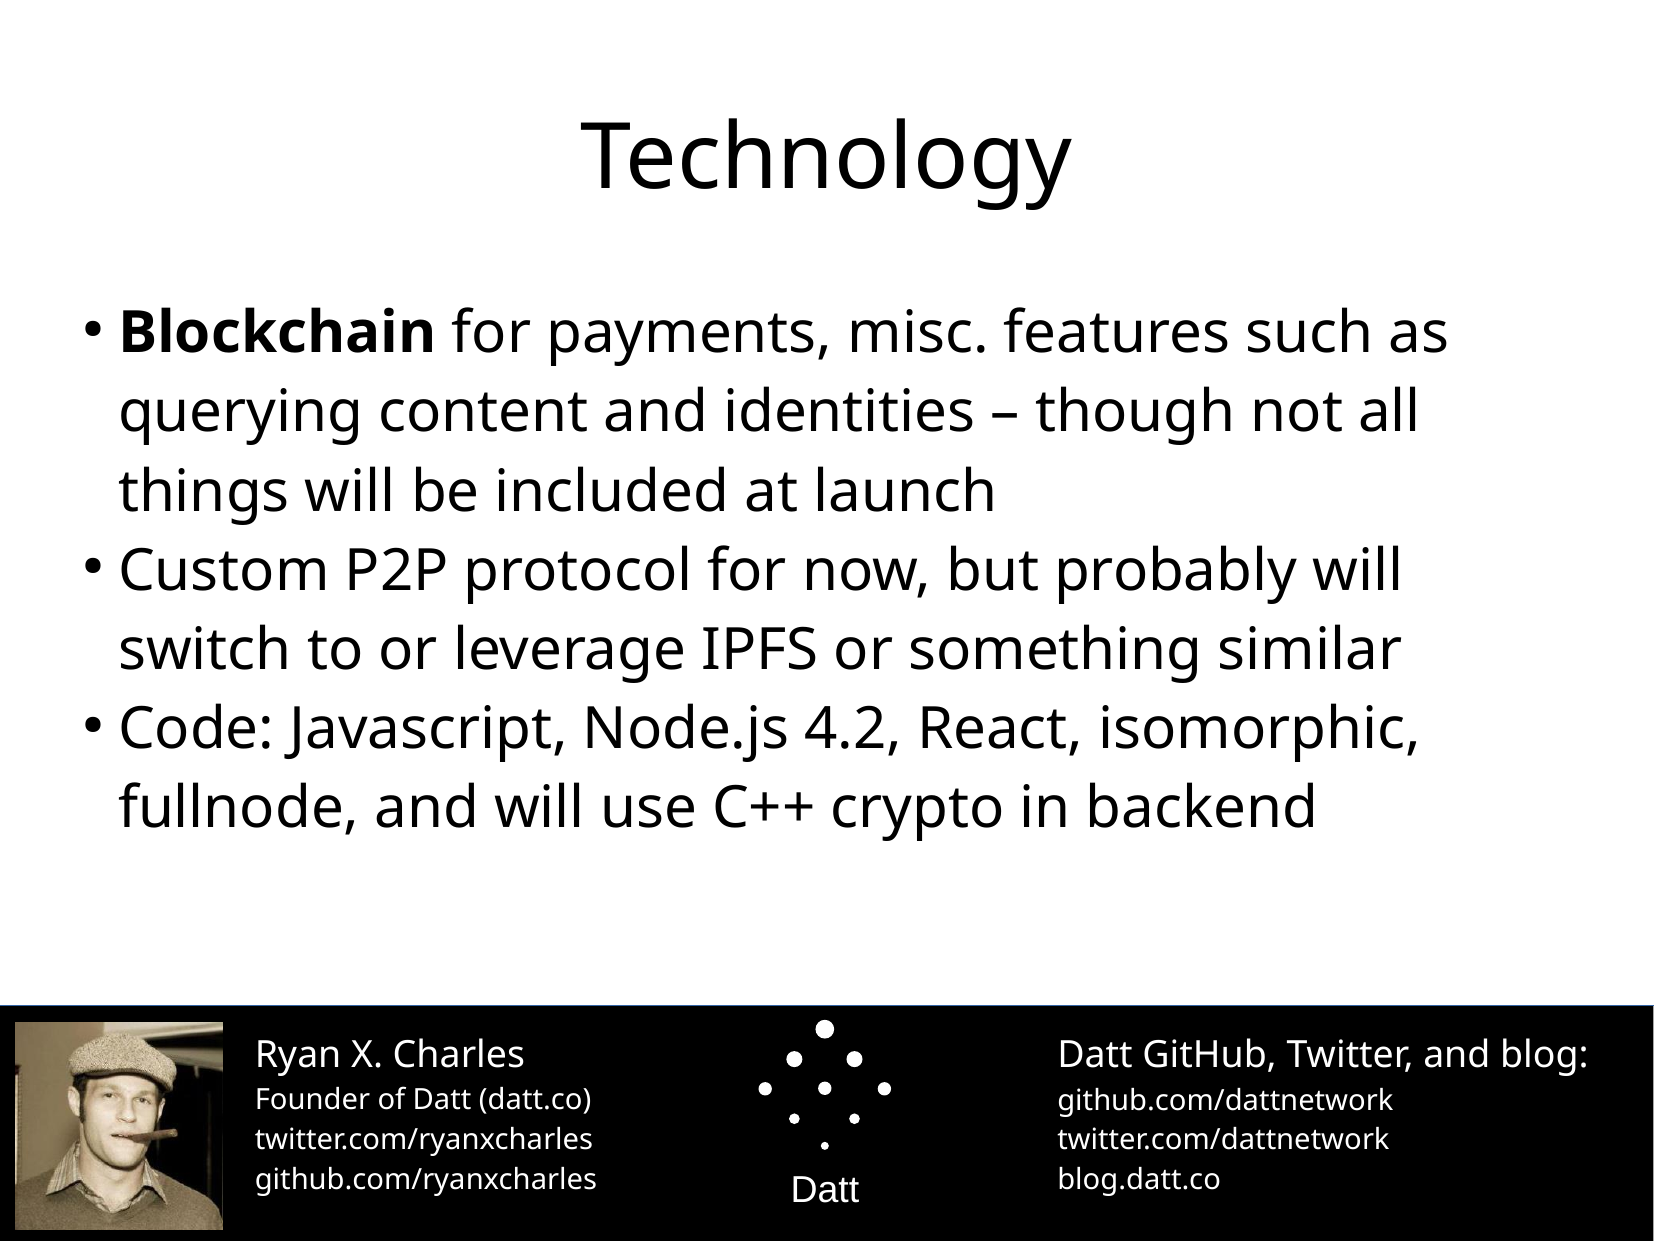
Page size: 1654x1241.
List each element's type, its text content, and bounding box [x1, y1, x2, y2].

picture [757, 1017, 893, 1153]
picture [15, 1022, 223, 1231]
text_box Ryan X. Charles Founder of Datt (datt.co) twitter.com/ryanxcharles github.com/ryanxcharles [240, 1020, 976, 1241]
subtitle Blockchain for payments, misc. features such as querying content and identities – though not all things will be included at launch Custom P2P protocol for now, but probably will switch to or leverage IPFS or something similar Code: Javascript, Node.js 4.2, React, isomorphic, fullnode, and will use C++ crypto in backend [82, 290, 1571, 991]
text_box [0, 1005, 1654, 1241]
text_box Datt [735, 1161, 916, 1241]
title Technology [82, 49, 1571, 257]
text_box Datt GitHub, Twitter, and blog: github.com/dattnetwork twitter.com/dattnetwork blog.datt.co [1042, 1020, 1654, 1241]
